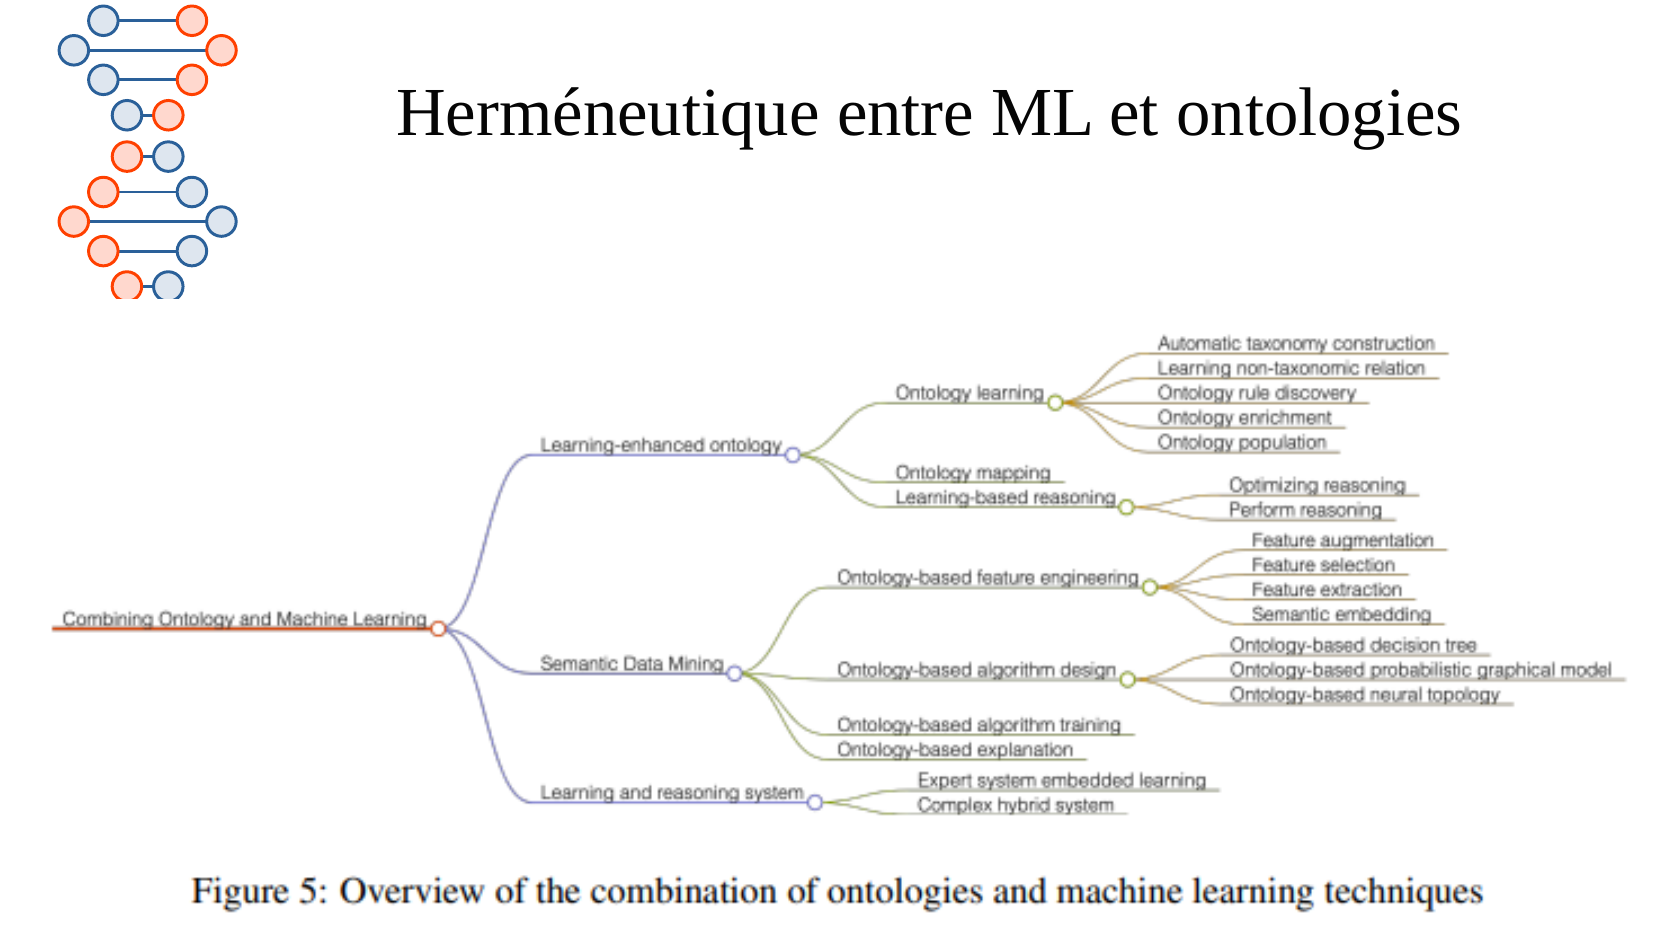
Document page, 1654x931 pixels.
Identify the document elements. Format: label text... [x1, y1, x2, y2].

picture [0, 299, 1654, 931]
title Herméneutique entre ML et ontologies [265, 35, 1595, 189]
